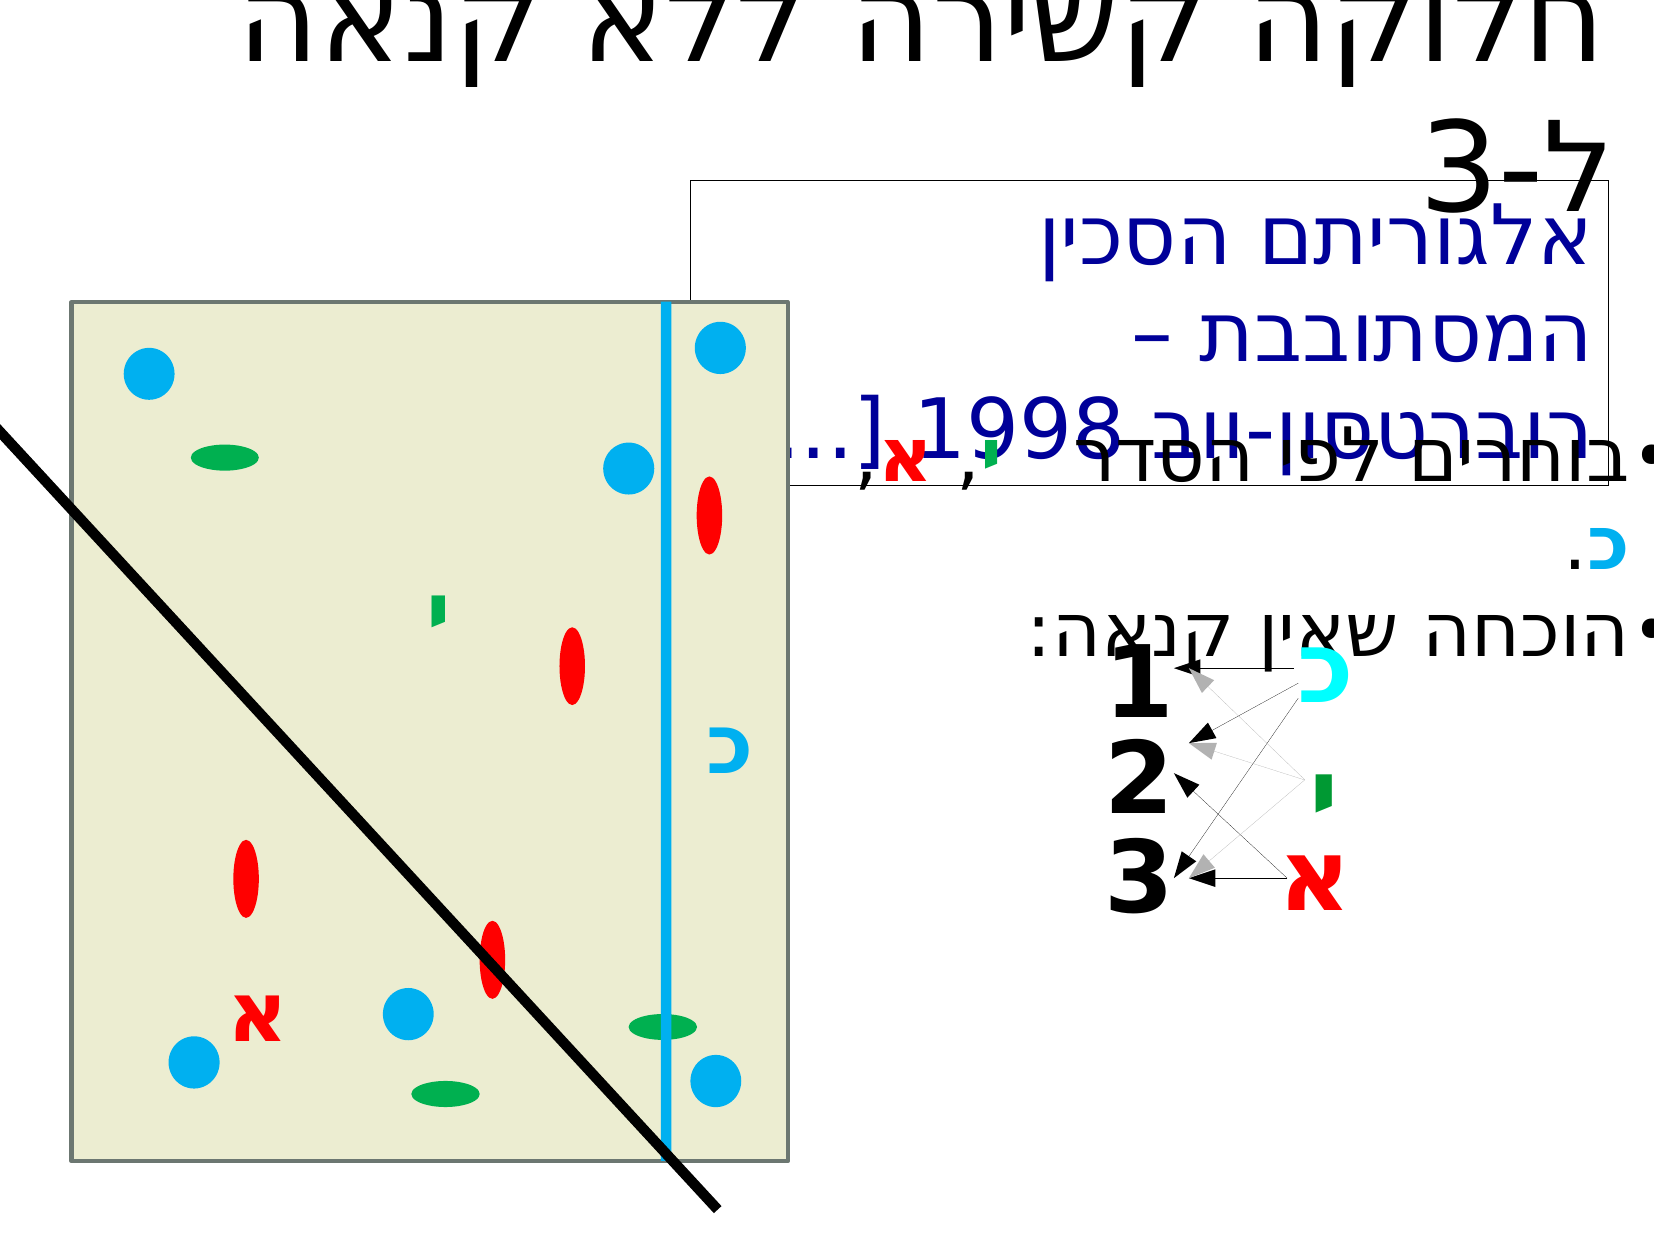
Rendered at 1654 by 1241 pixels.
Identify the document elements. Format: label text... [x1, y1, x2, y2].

text_box [71, 302, 660, 1138]
text_box כ [691, 692, 769, 800]
text_box י [412, 560, 467, 668]
text_box [71, 518, 665, 1162]
text_box י [1304, 729, 1354, 856]
text_box 3 [1110, 812, 1189, 939]
text_box בוחרים לפי הסדר י, א, כ. הוכחה שאין קנאה: [788, 405, 1654, 601]
text_box 2 [1110, 713, 1189, 812]
title חלוקה קשירה ללא קנאה ל-3 [30, 7, 1654, 166]
text_box 1 [1110, 617, 1189, 713]
text_box א [212, 959, 303, 1068]
text_box כ [1298, 602, 1369, 729]
text_box [672, 302, 788, 1162]
text_box א [1287, 810, 1367, 936]
text_box אלגוריתם הסכין המסתובבת – רוברטסון-ווב 1998 [...] [690, 180, 1609, 379]
